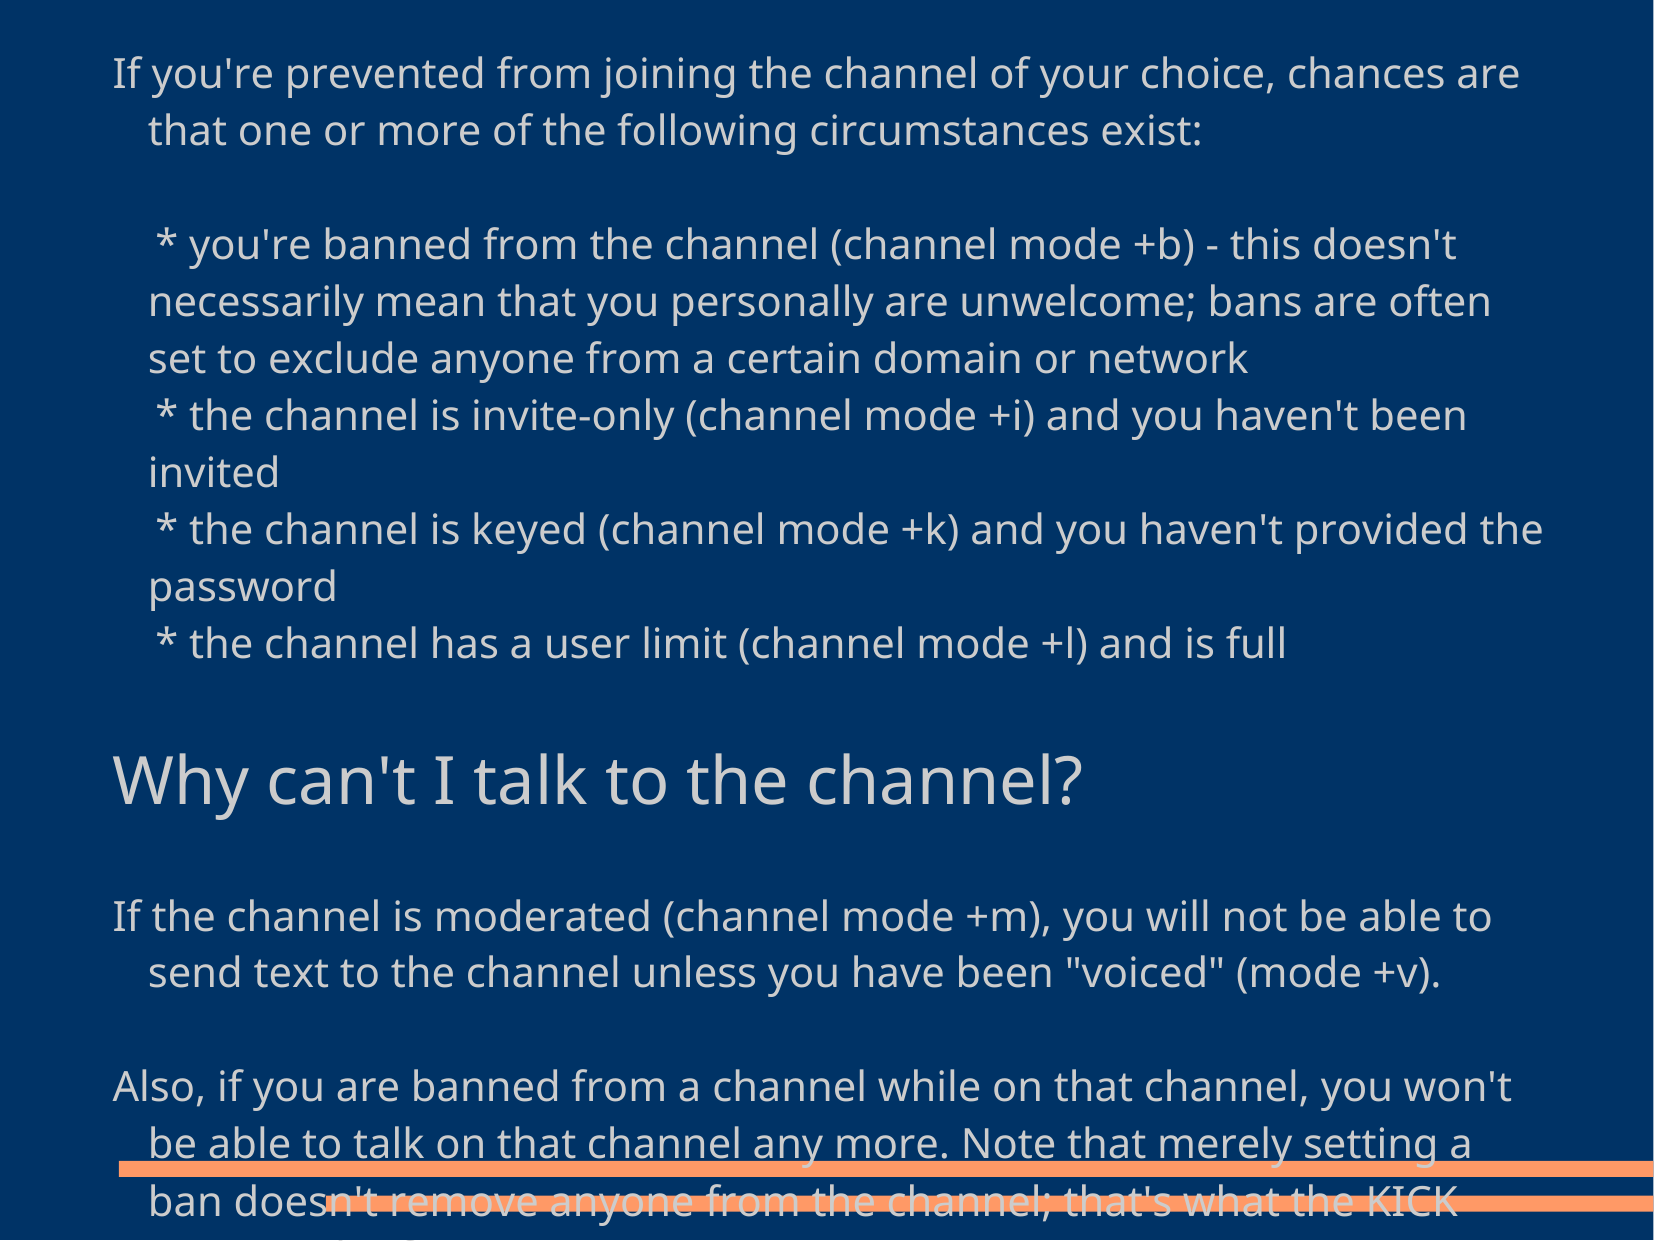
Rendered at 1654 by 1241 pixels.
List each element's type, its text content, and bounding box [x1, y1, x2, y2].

subtitle Why can't I join the channel of my choice? If you're prevented from joining the channel of your choice, chances are that one or more of the following circumstances exist: * you're banned from the channel (channel mode +b) - this doesn't necessarily mean that you personally are unwelcome; bans are often set to exclude anyone from a certain domain or network * the channel is invite-only (channel mode +i) and you haven't been invited * the channel is keyed (channel mode +k) and you haven't provided the password * the channel has a user limit (channel mode +l) and is full Why can't I talk to the channel? If the channel is moderated (channel mode +m), you will not be able to send text to the channel unless you have been "voiced" (mode +v). Also, if you are banned from a channel while on that channel, you won't be able to talk on that channel any more. Note that merely setting a ban doesn't remove anyone from the channel; that's what the KICK command is for. [112, 45, 1552, 1193]
